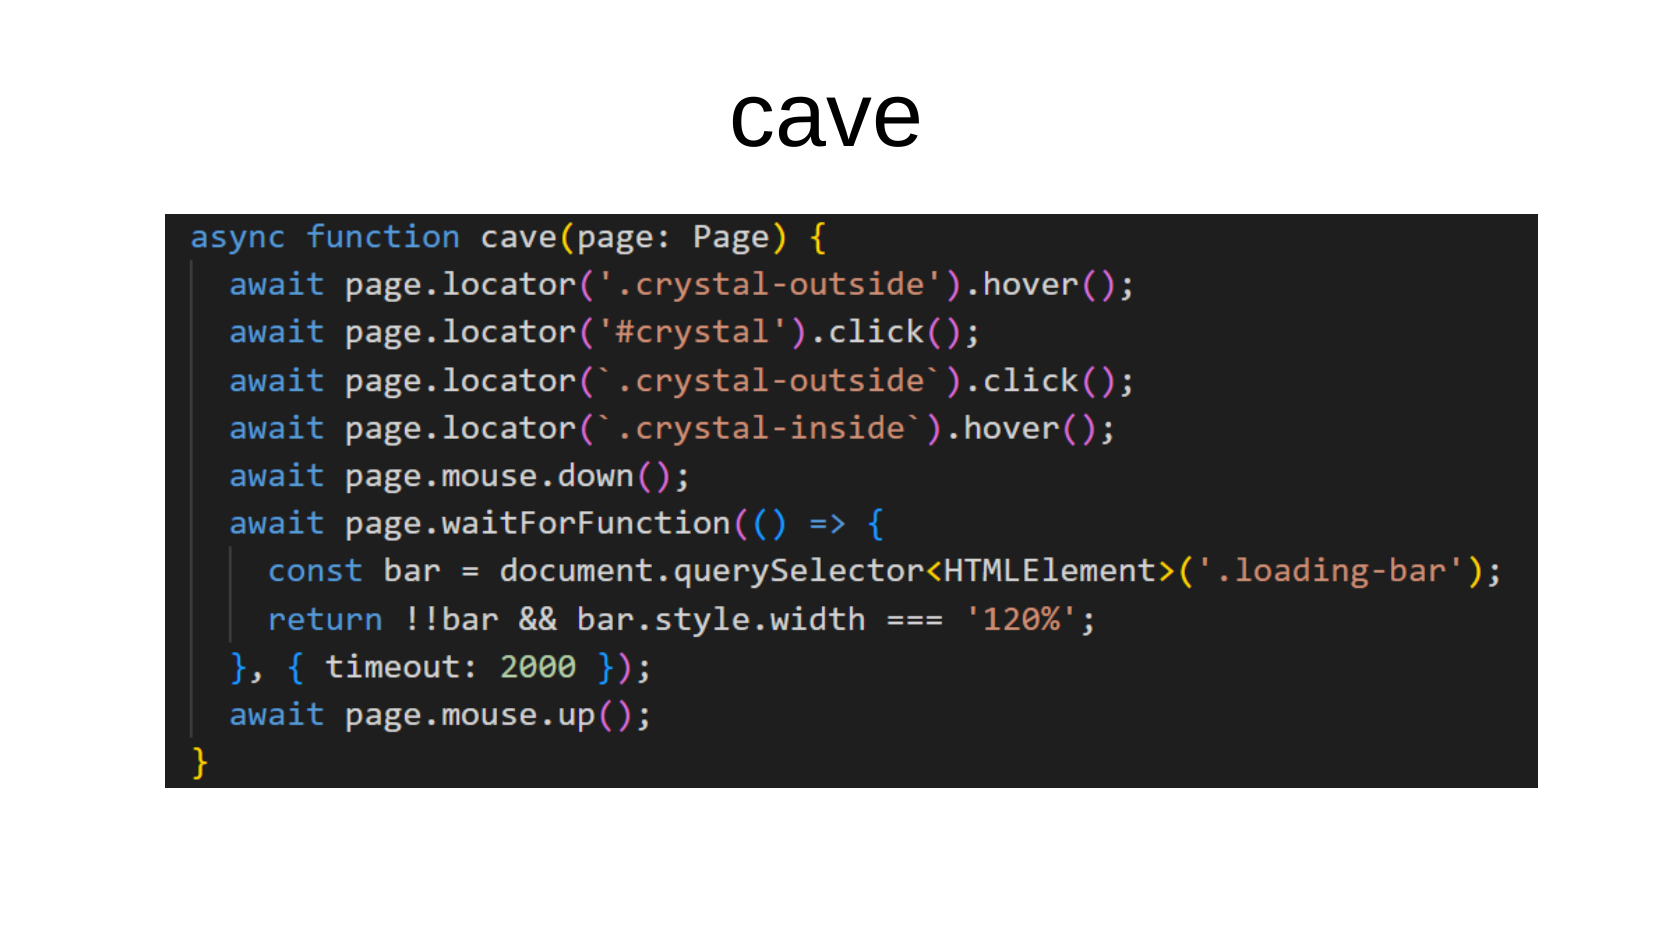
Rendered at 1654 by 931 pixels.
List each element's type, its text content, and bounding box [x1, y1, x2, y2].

picture [165, 214, 1538, 788]
title cave [82, 37, 1571, 193]
